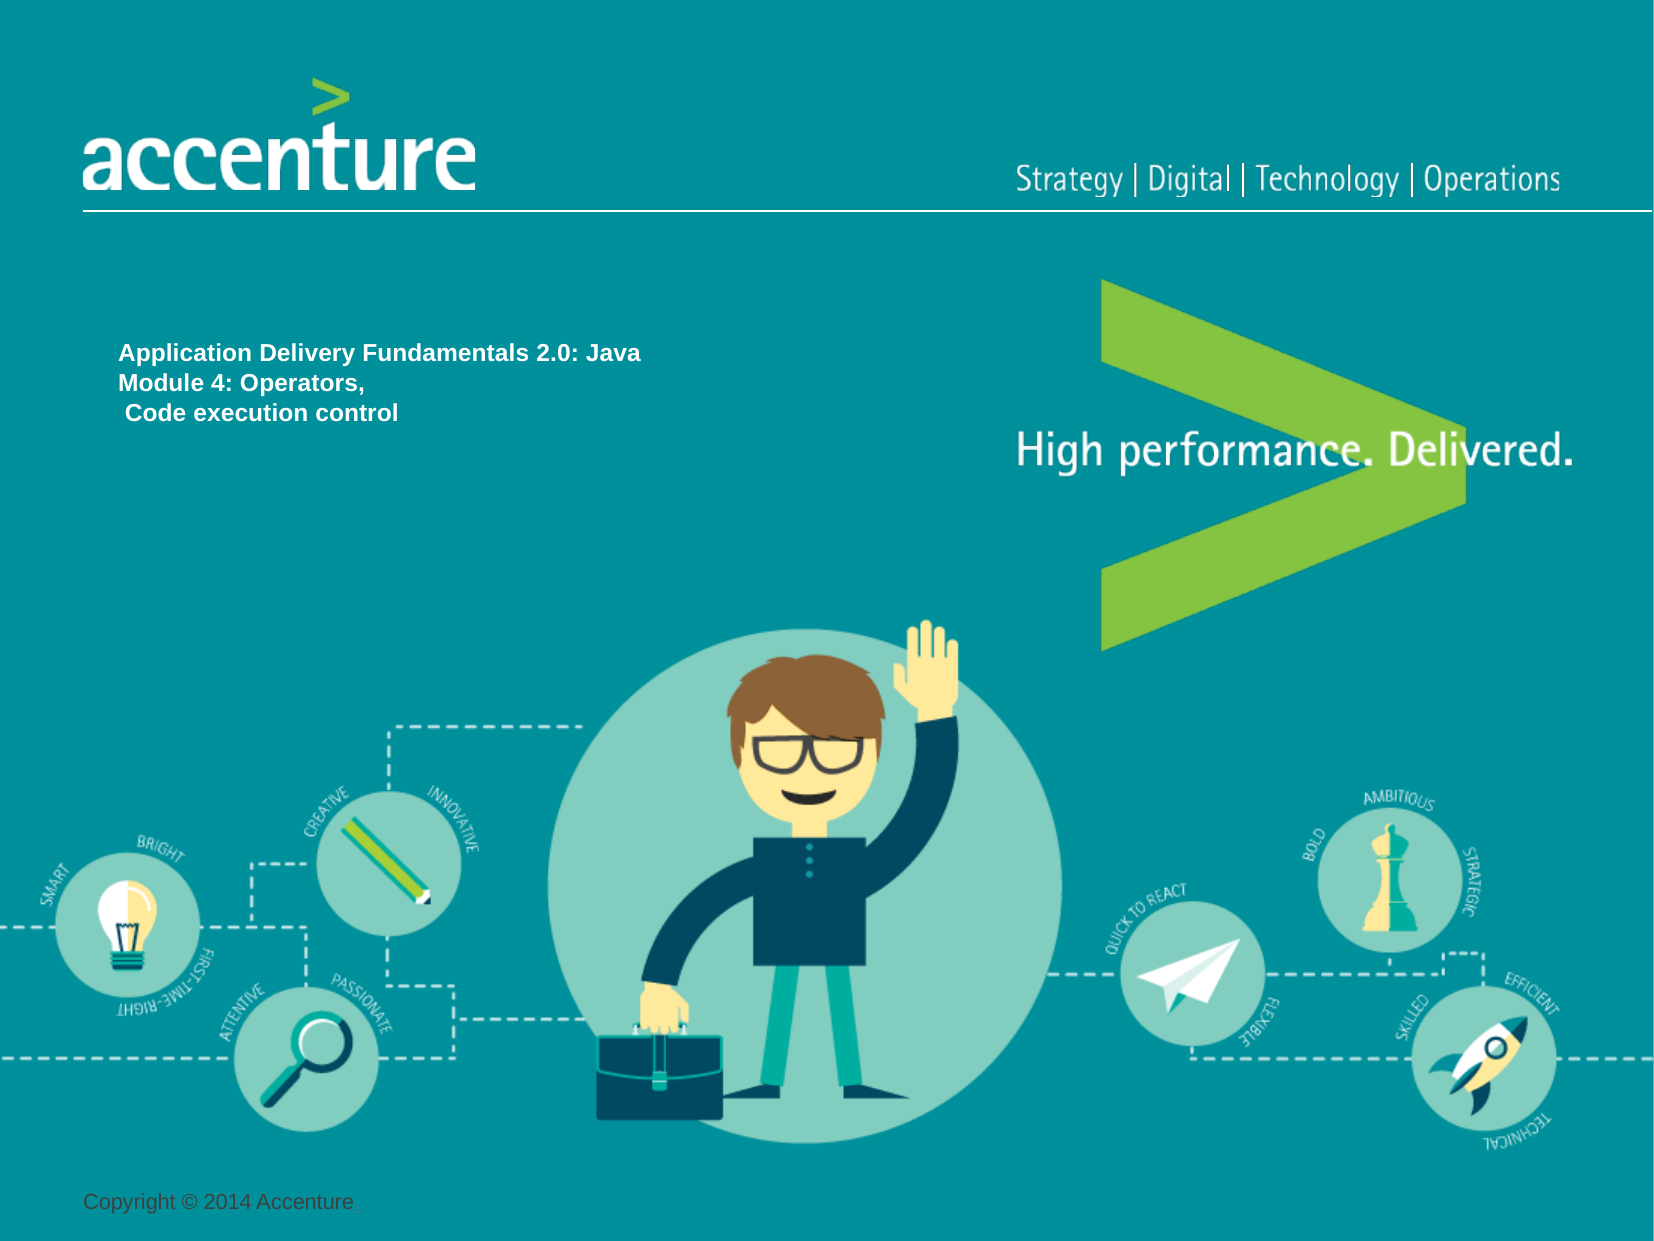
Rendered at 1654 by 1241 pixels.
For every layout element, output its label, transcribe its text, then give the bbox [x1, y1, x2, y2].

picture [0, 0, 1654, 1241]
title Application Delivery Fundamentals 2.0: Java Module 4: Operators, Code execution control [118, 329, 780, 434]
